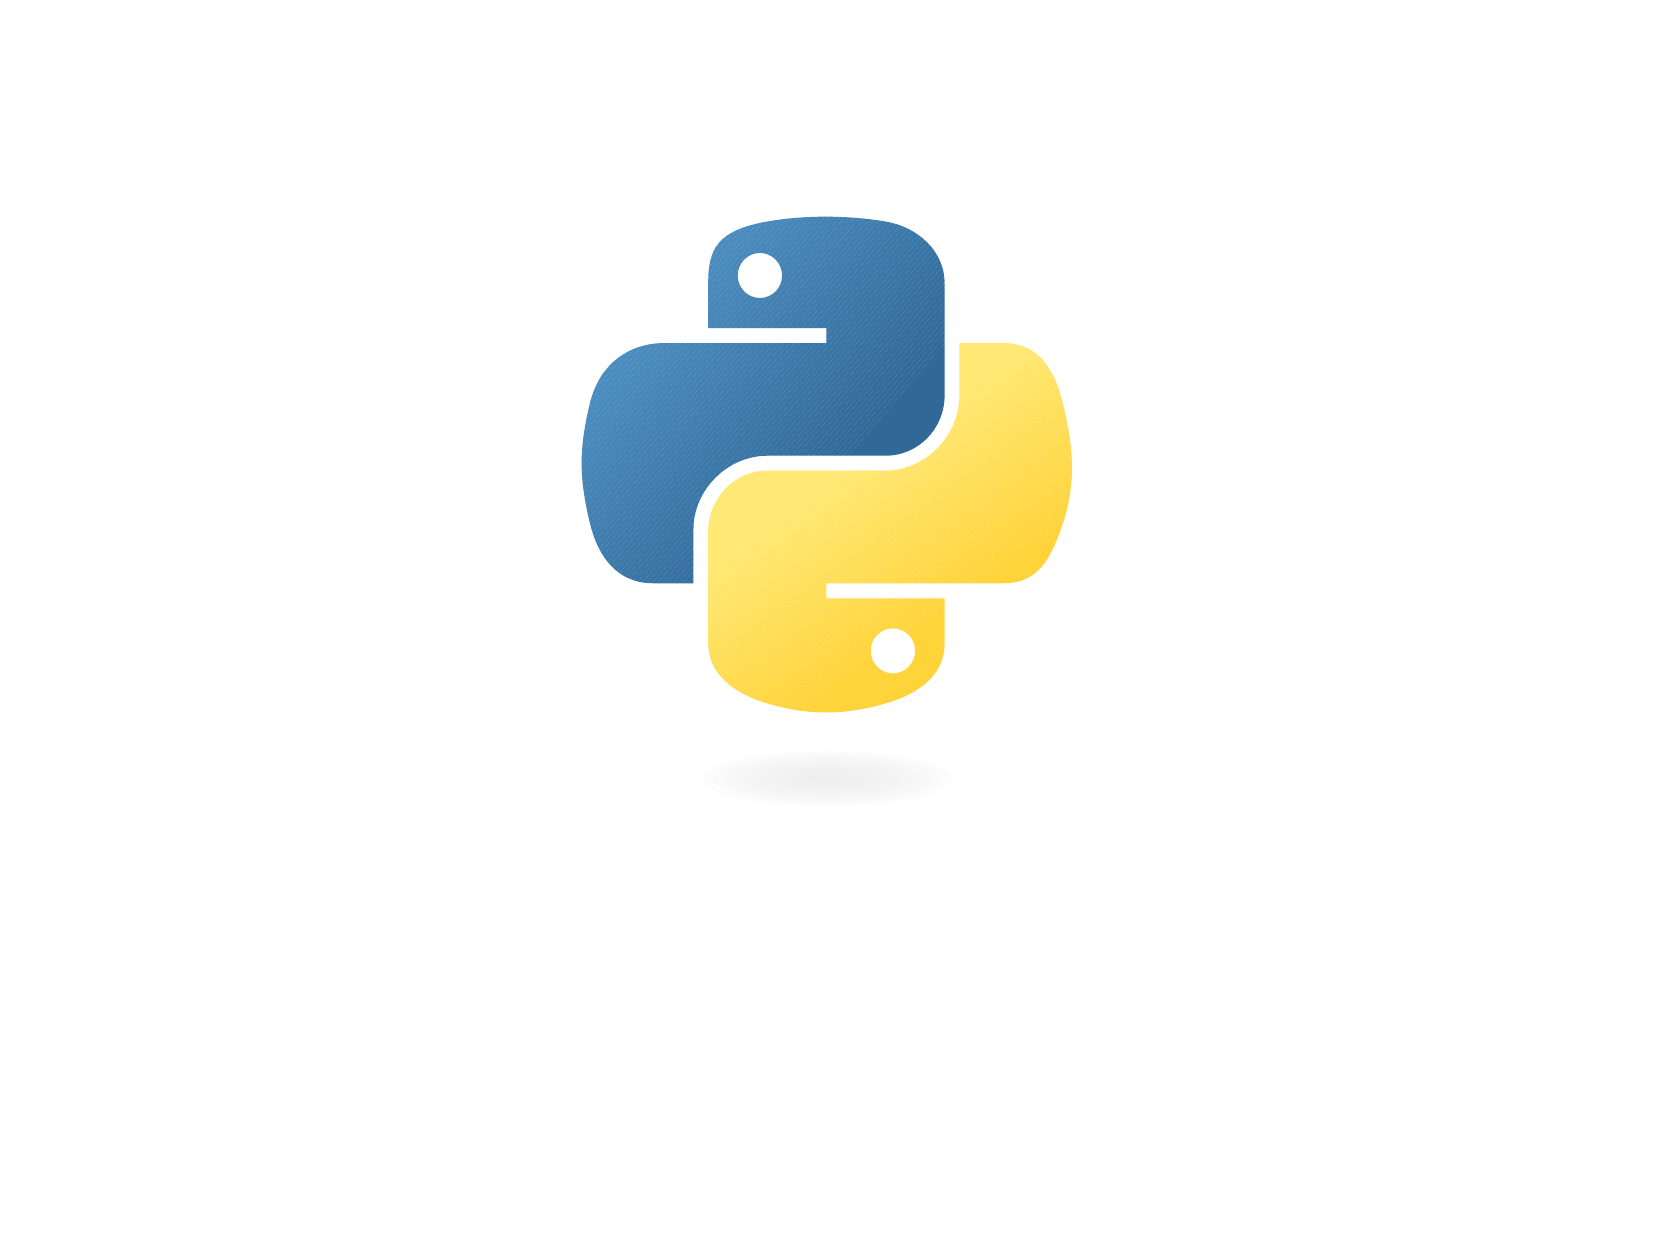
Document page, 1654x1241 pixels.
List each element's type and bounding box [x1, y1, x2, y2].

picture [551, 187, 1102, 841]
